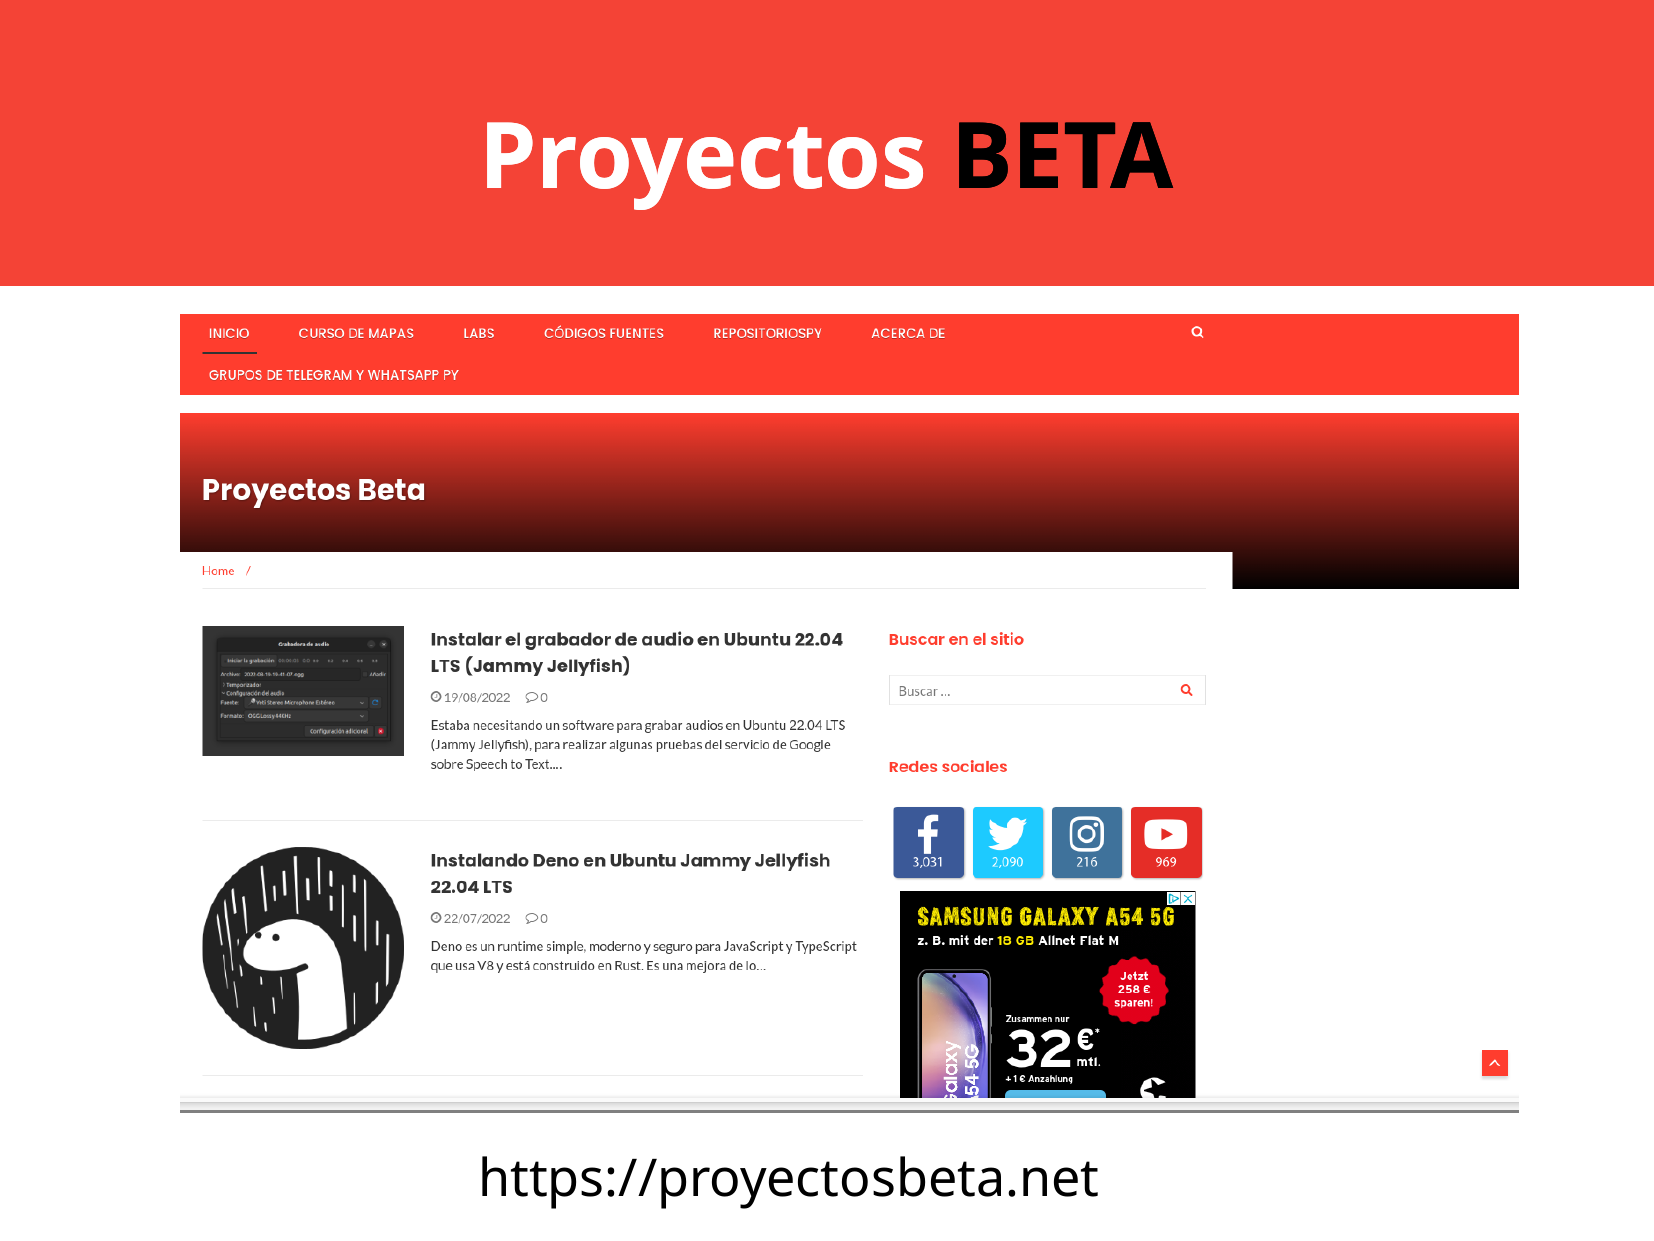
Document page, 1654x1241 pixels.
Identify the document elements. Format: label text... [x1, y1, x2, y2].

title Proyectos BETA [82, 49, 1571, 257]
picture [180, 314, 1519, 1111]
title https://proyectosbeta.net [45, 1125, 1534, 1228]
